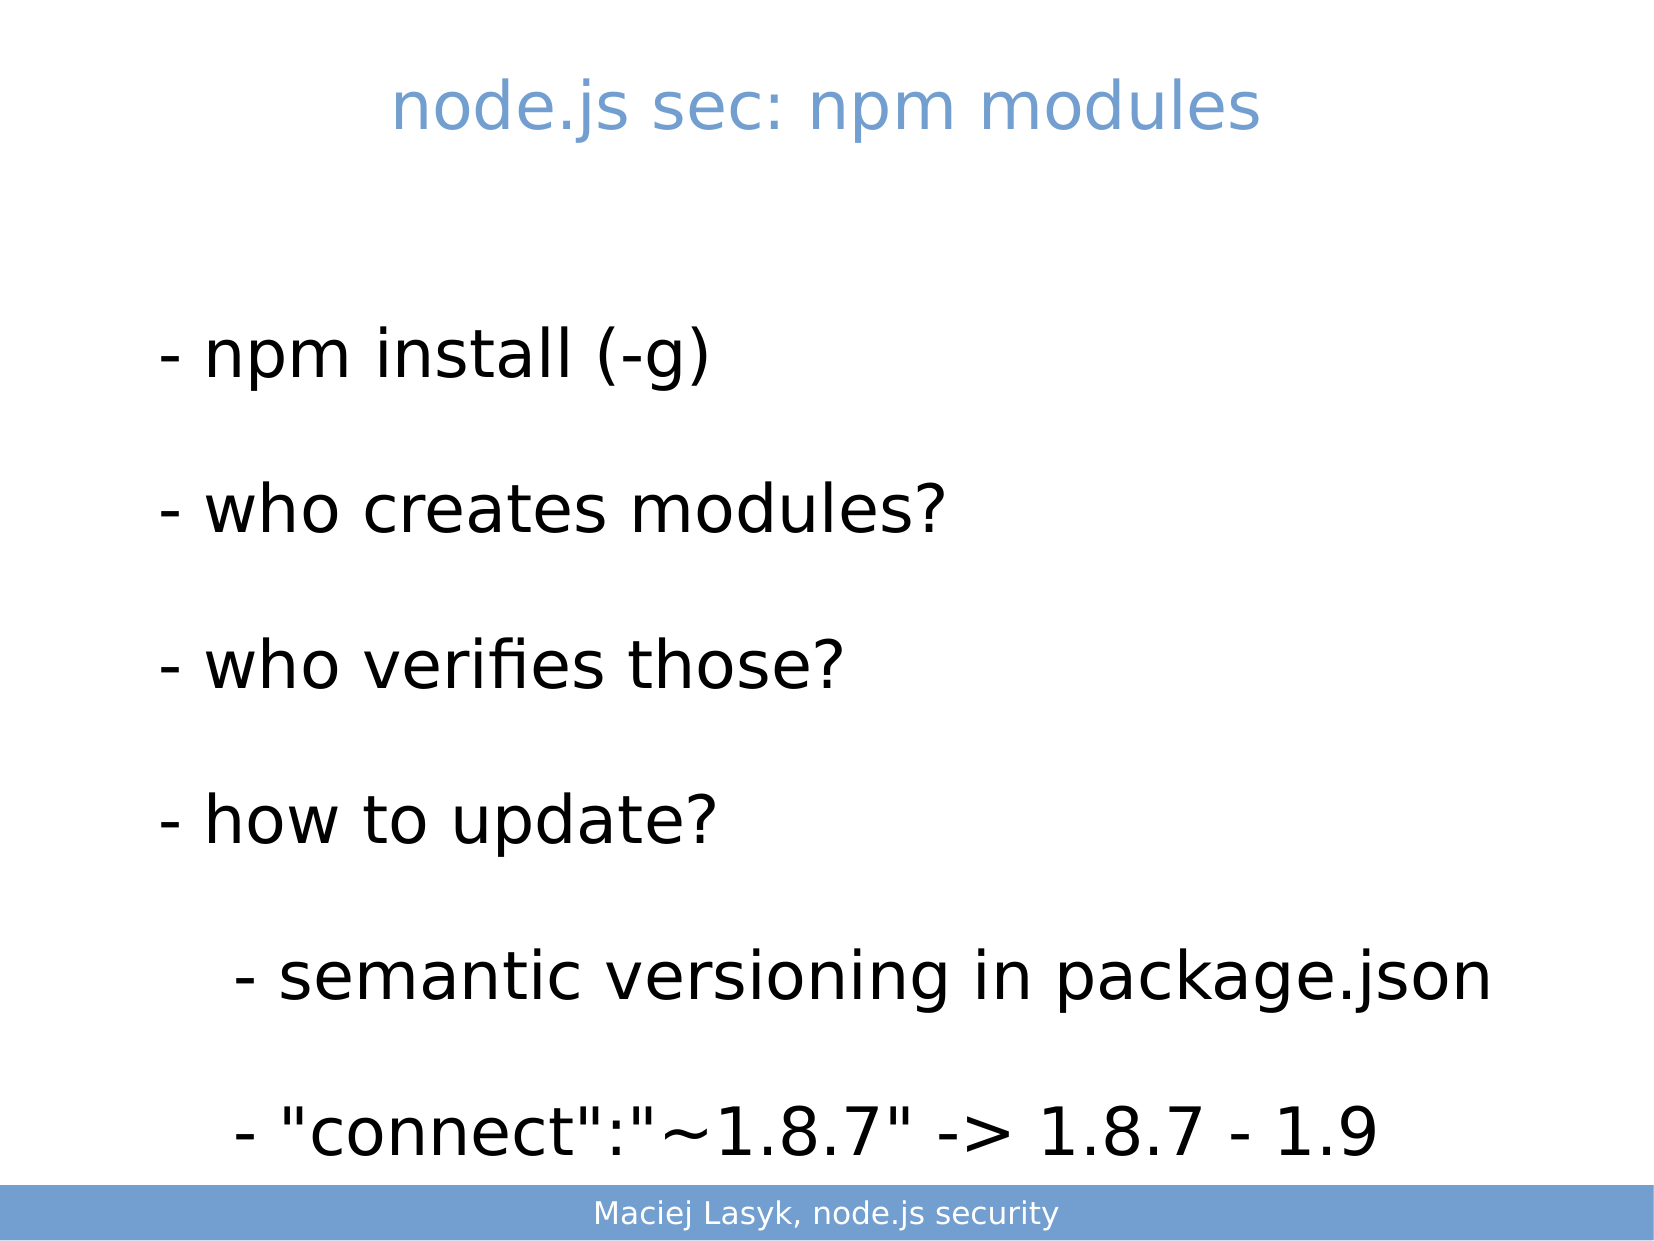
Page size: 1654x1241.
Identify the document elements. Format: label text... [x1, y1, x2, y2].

text_box Maciej Lasyk, node.js security [578, 1188, 1076, 1240]
text_box - npm install (-g) - who creates modules? - who verifies those? - how to update? - semantic versioning in package.json - "connect":"~1.8.7" -> 1.8.7 - 1.9 [143, 230, 1510, 1185]
text_box [0, 1185, 1654, 1241]
text_box node.js sec: npm modules [375, 60, 1279, 153]
